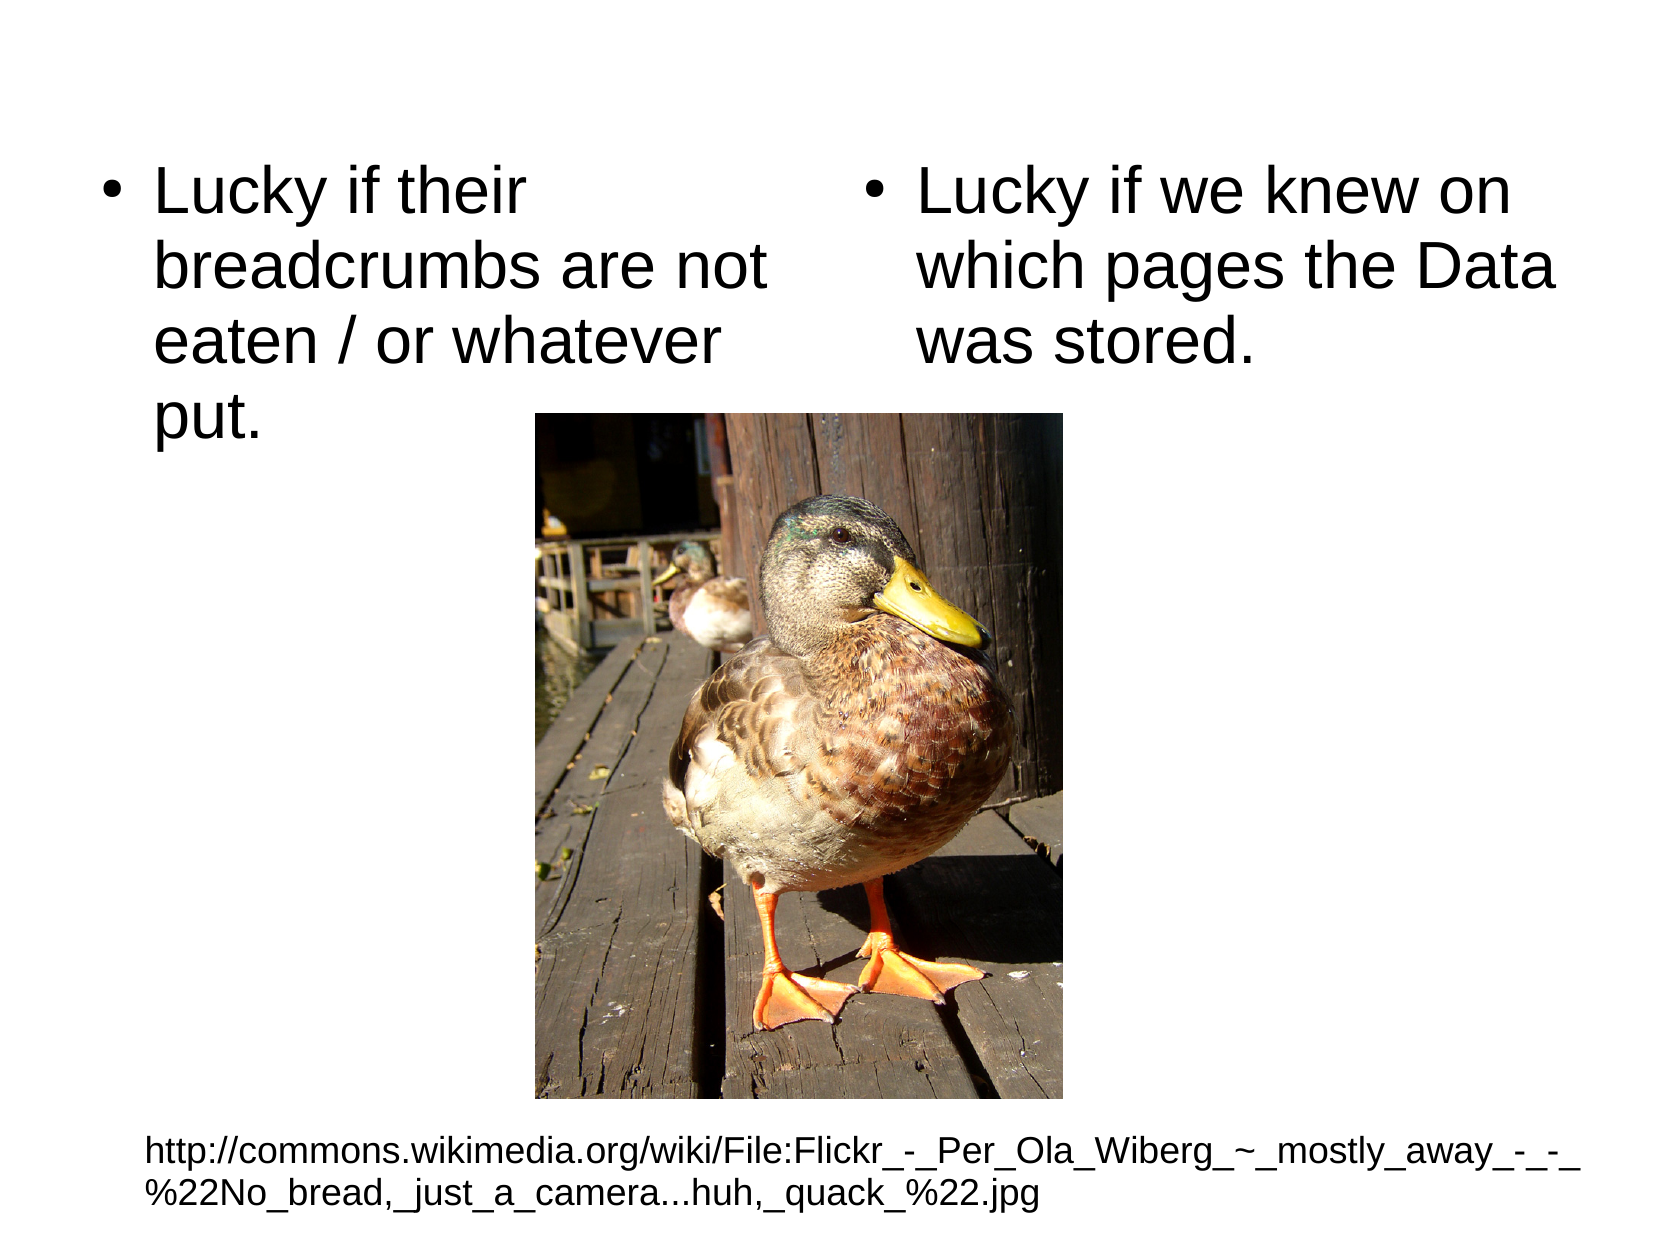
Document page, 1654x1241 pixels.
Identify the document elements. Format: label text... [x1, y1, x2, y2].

list Lucky if their breadcrumbs are not eaten / or whatever put. [82, 153, 809, 1010]
picture [535, 413, 1063, 1099]
text_box http://commons.wikimedia.org/wiki/File:Flickr_-_Per_Ola_Wiberg_~_mostly_away_-_-_%22No_bread,_just_a_camera...huh,_quack_%22.jpg [129, 1122, 1607, 1221]
list Lucky if we knew on which pages the Data was stored. [845, 153, 1572, 1010]
